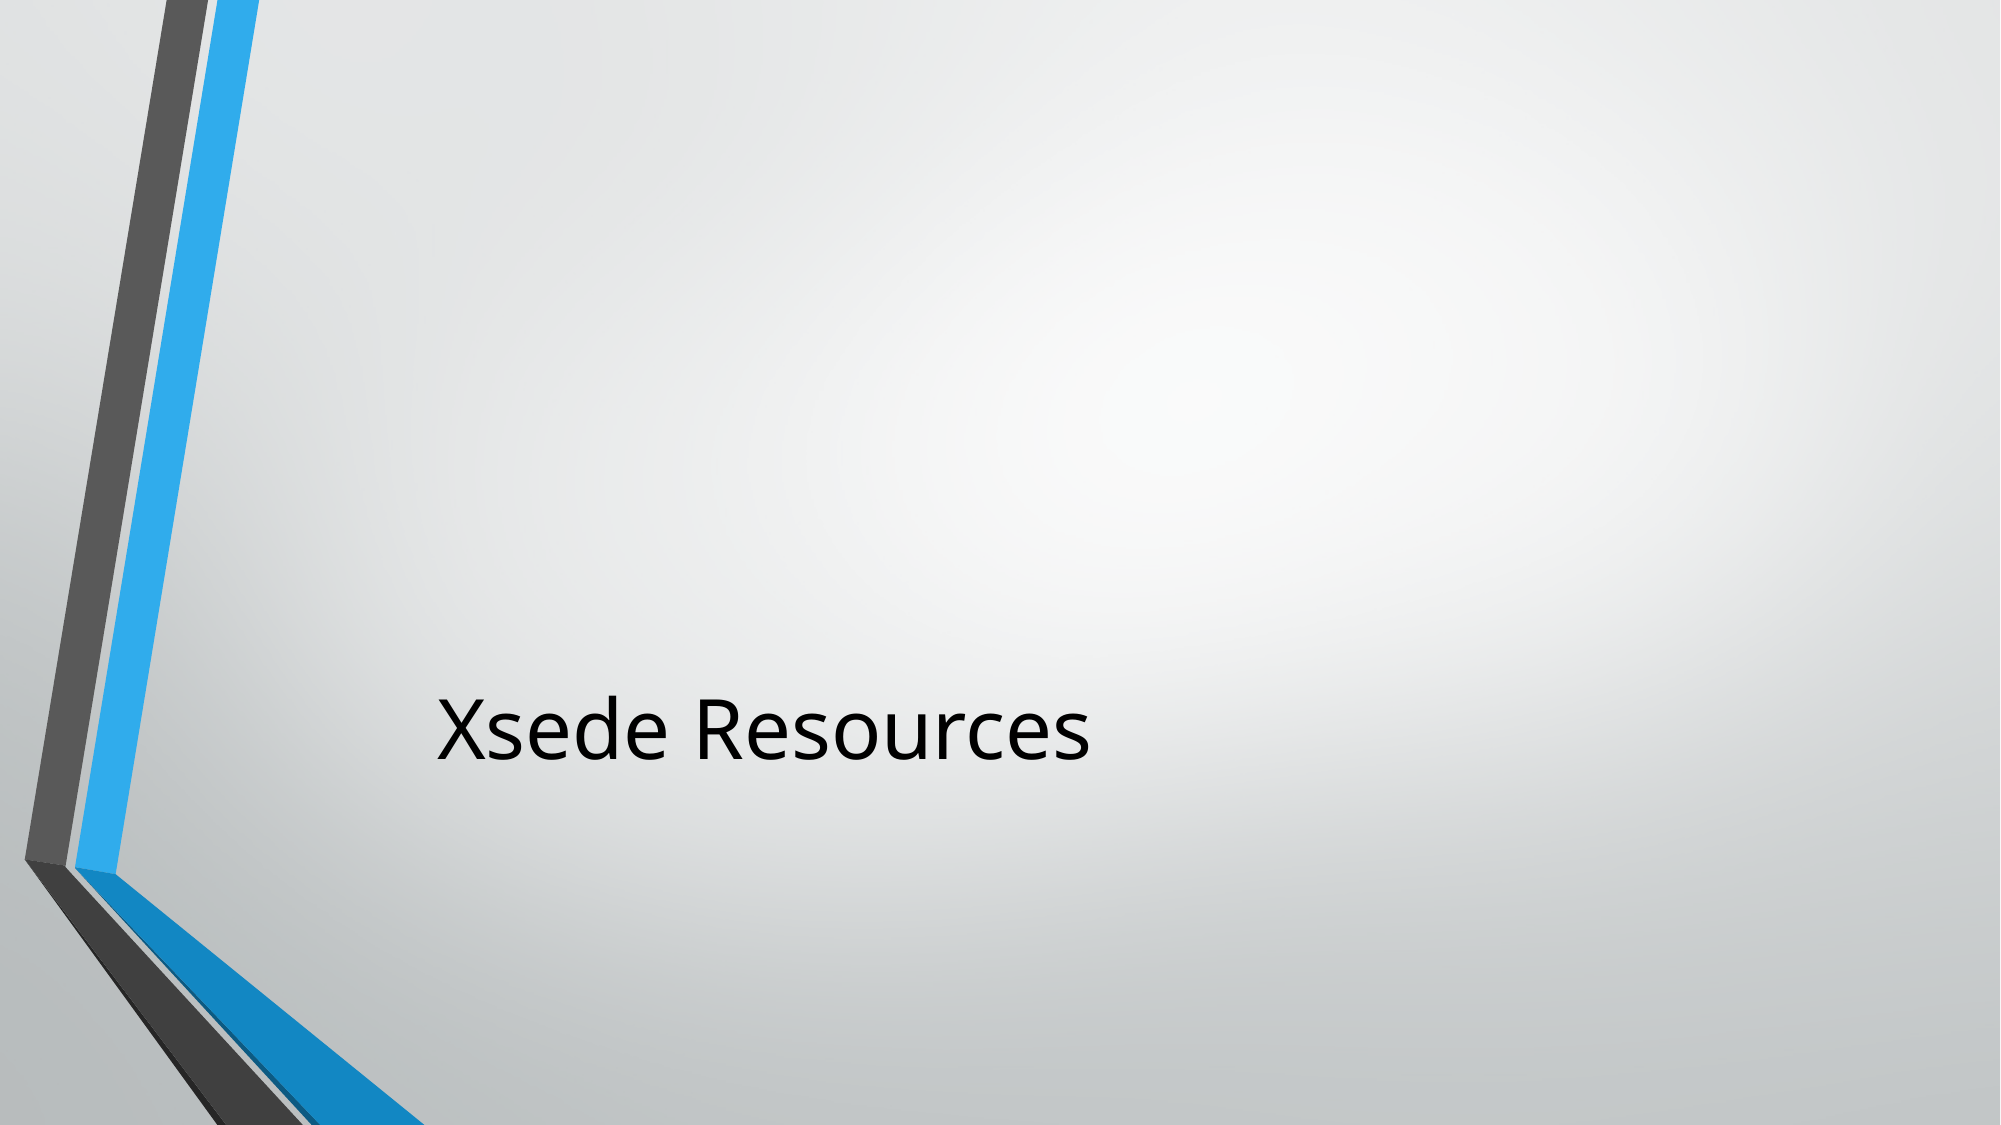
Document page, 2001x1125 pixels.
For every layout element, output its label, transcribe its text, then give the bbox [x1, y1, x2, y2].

title Xsede Resources [421, 437, 1887, 784]
